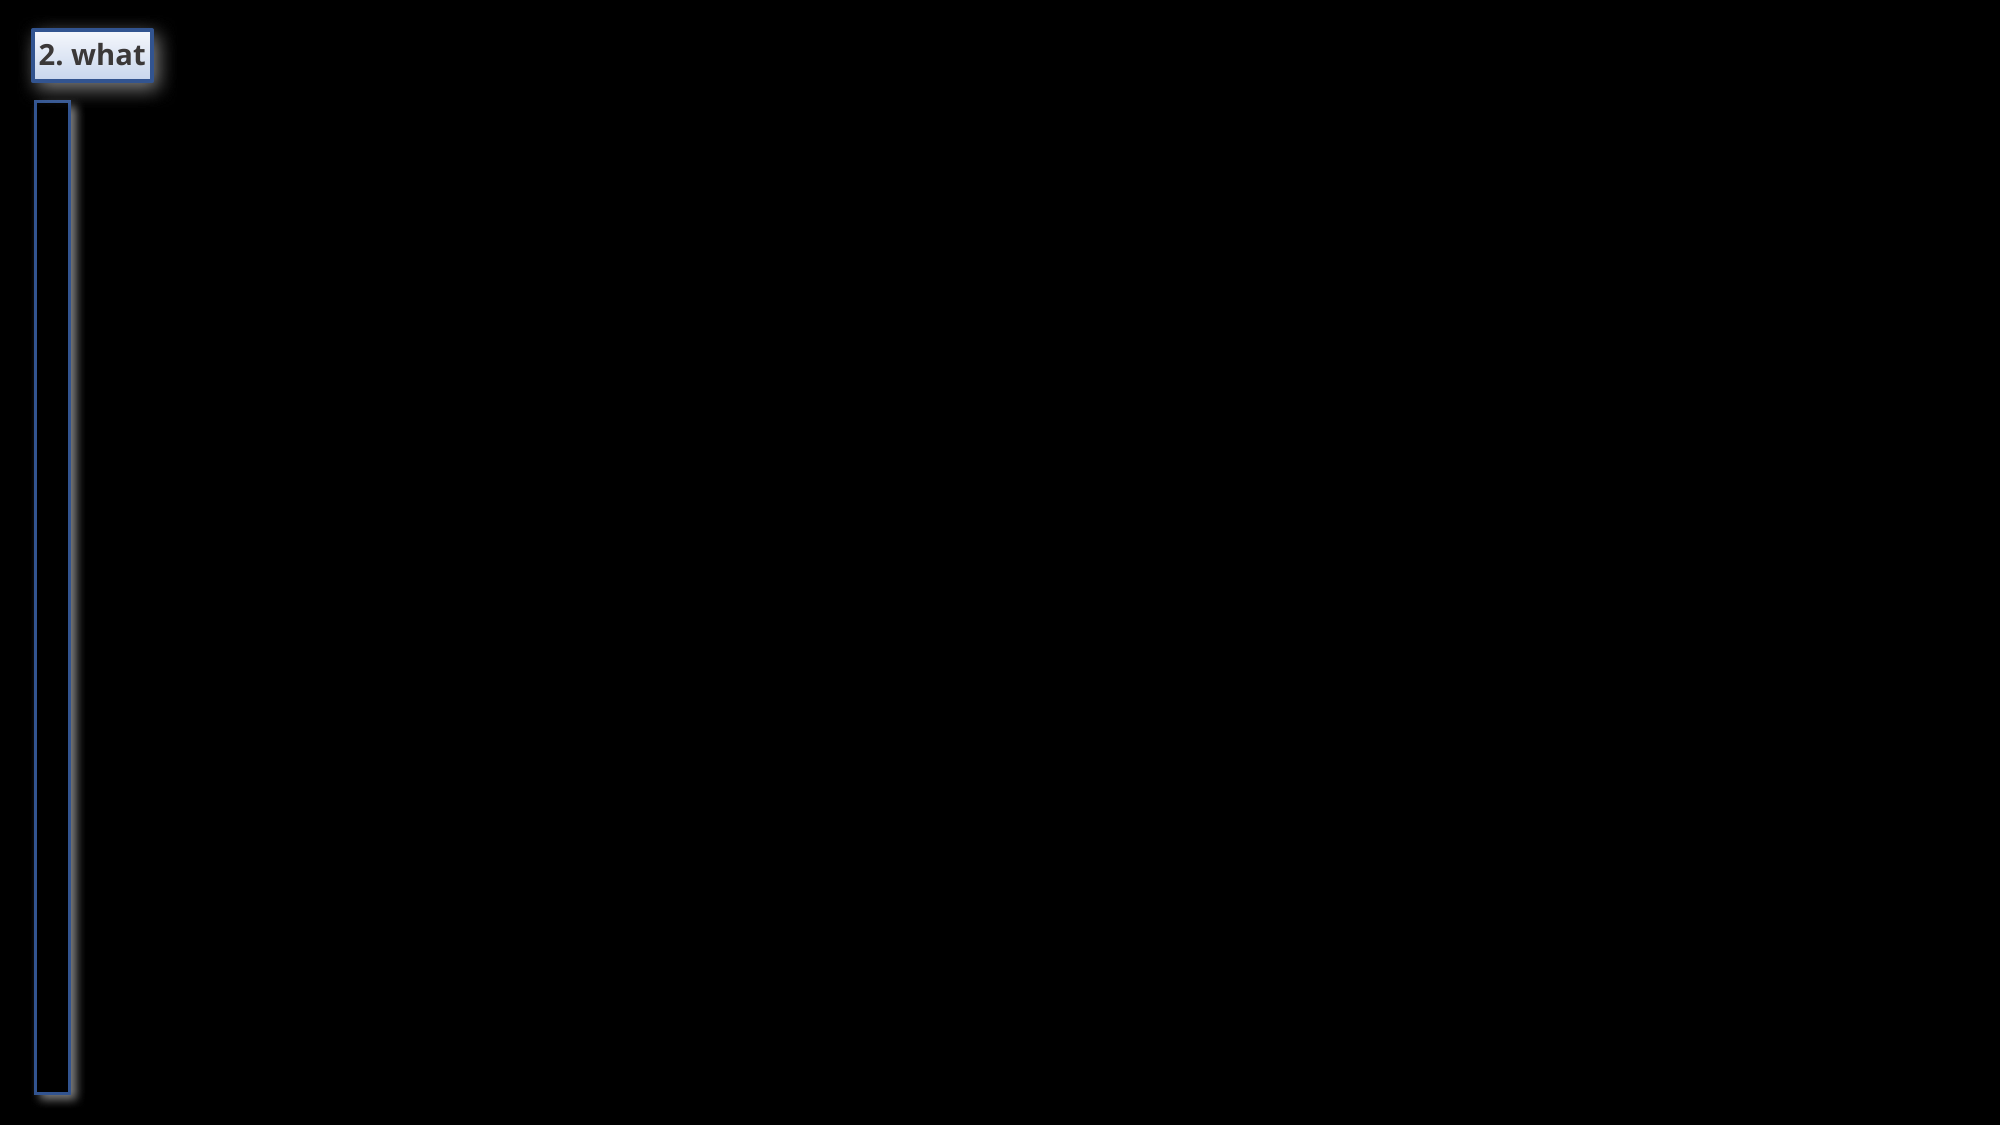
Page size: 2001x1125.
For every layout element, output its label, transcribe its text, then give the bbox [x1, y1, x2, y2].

title 2. what [35, 30, 150, 82]
text_box [35, 101, 70, 1094]
